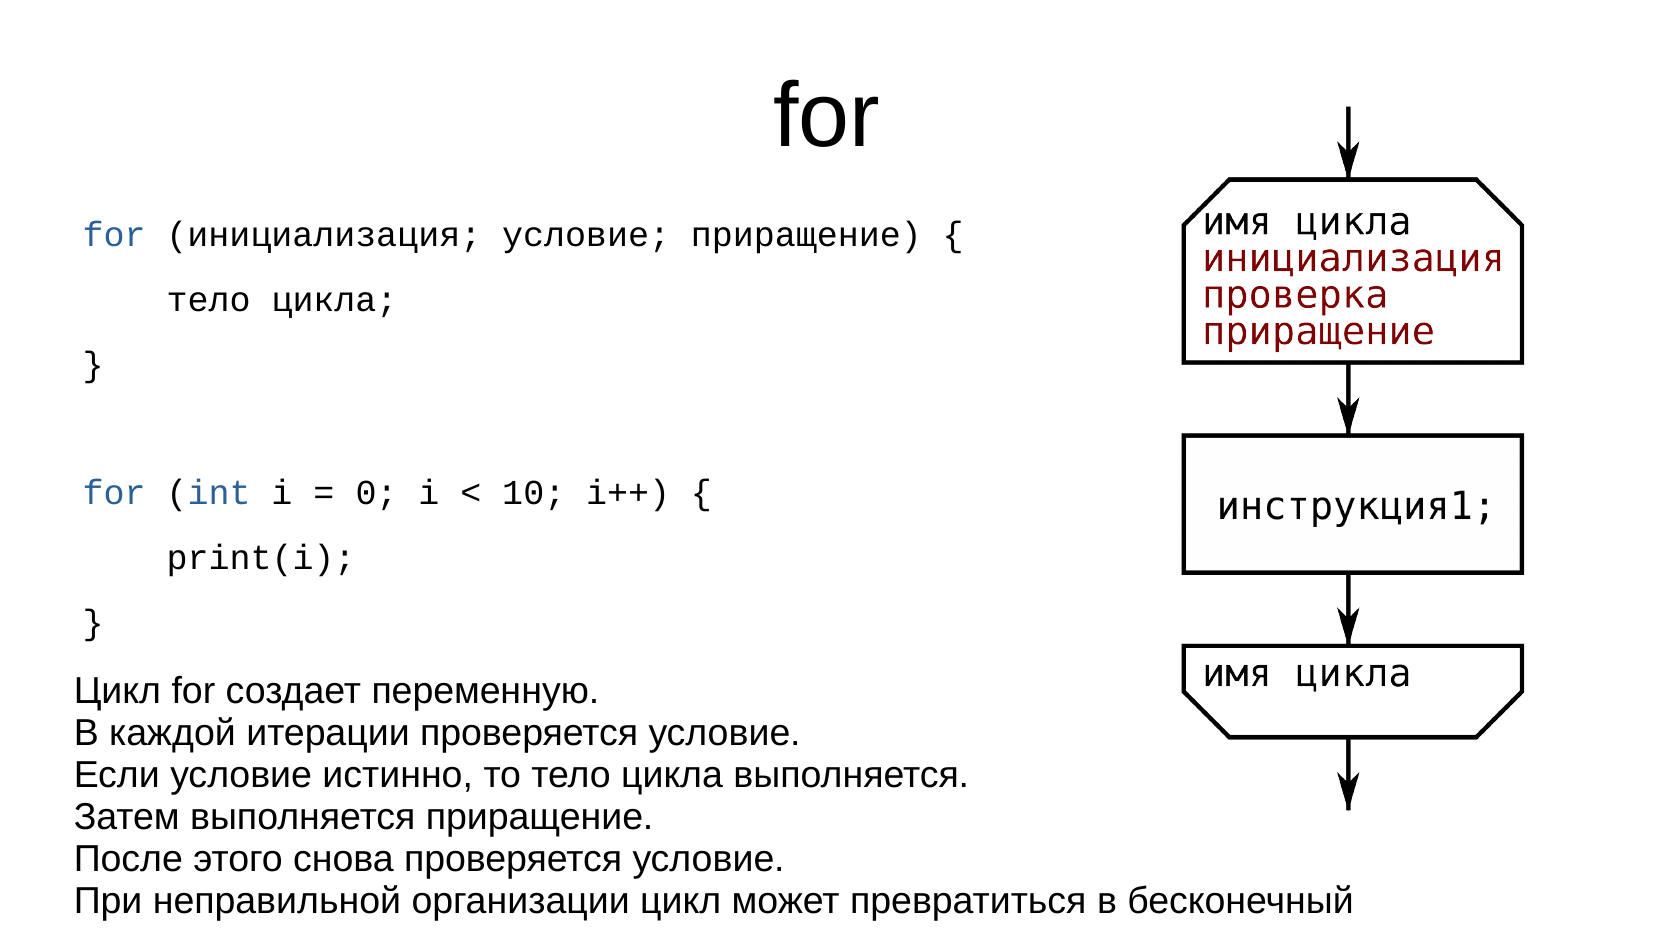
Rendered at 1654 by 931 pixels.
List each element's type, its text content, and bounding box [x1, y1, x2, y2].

text_box Цикл for создает переменную. В каждой итерации проверяется условие. Если условие истинно, то тело цикла выполняется. Затем выполняется приращение. После этого снова проверяется условие. При неправильной организации цикл может превратиться в бесконечный [59, 662, 1418, 931]
list for (инициализация; условие; приращение) { тело цикла; } for (int i = 0; i < 10; i++) { print(i); } [82, 217, 975, 650]
picture [1092, 88, 1595, 865]
title for [82, 37, 1571, 193]
